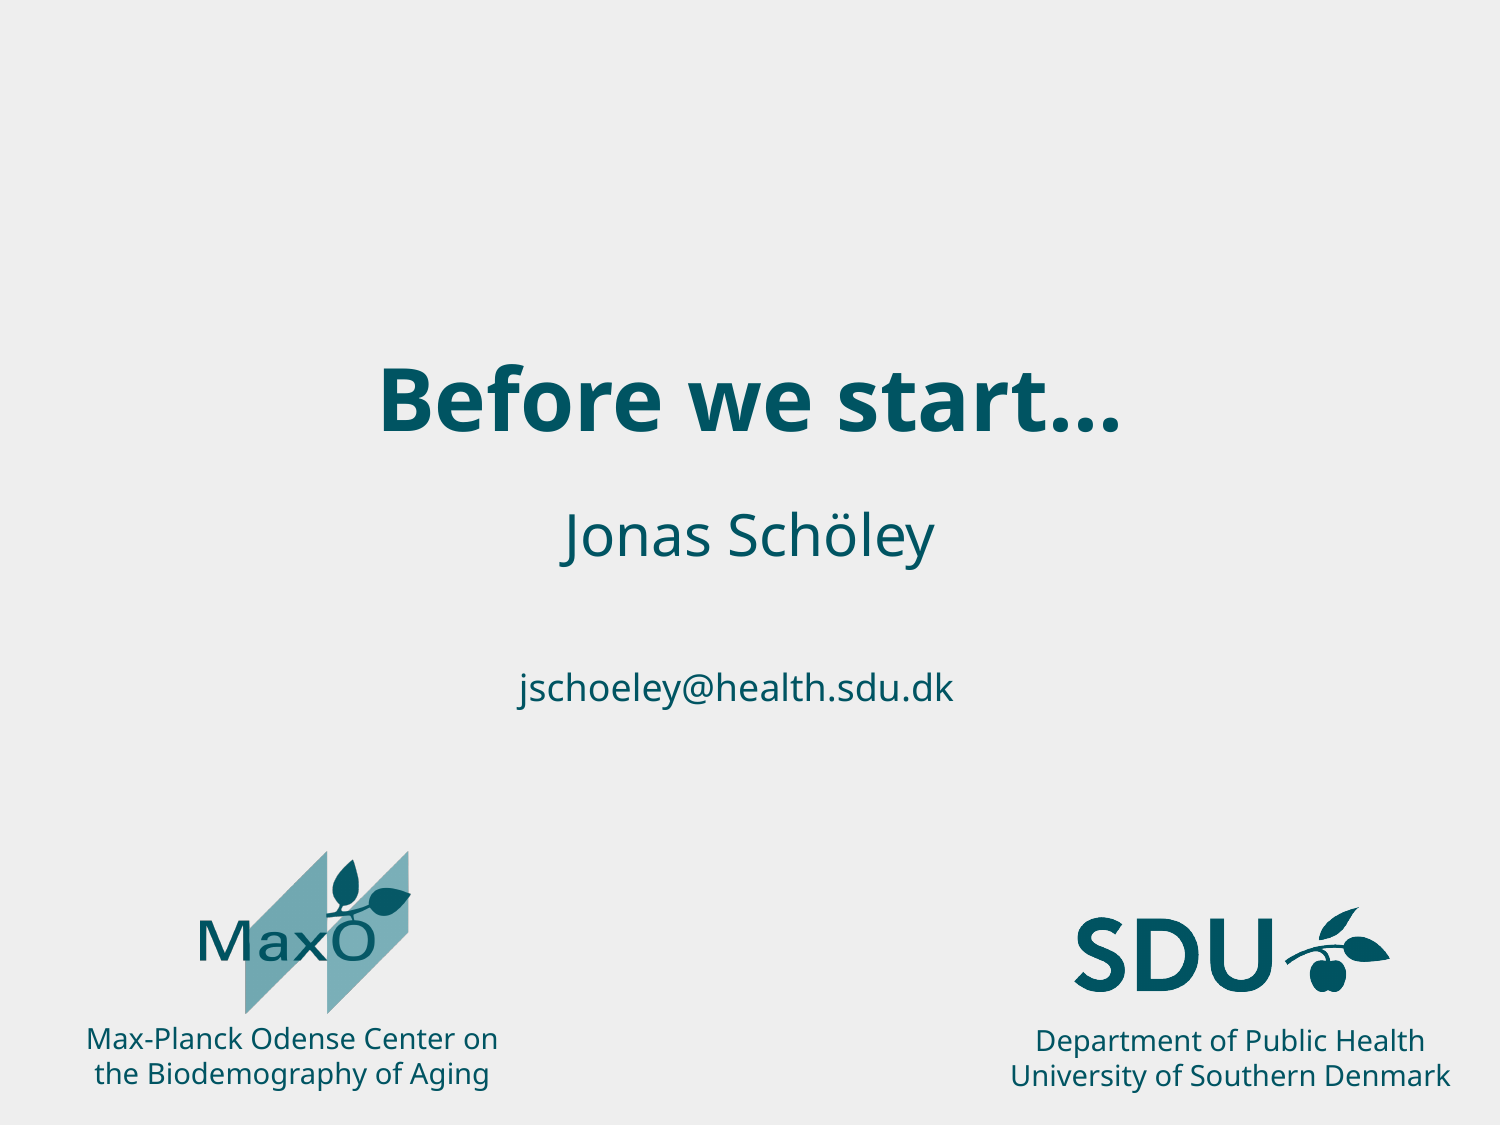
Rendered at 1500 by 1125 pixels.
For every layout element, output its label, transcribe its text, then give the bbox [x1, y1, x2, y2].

text_box Max-Planck Odense Center on the Biodemography of Aging [51, 1004, 534, 1090]
picture [200, 851, 411, 1014]
subtitle Jonas Schöley [51, 482, 1449, 656]
text_box Department of Public Health University of Southern Denmark [961, 1007, 1500, 1125]
picture [1074, 907, 1390, 992]
title Before we start... [51, 239, 1449, 472]
text_box jschoeley@health.sdu.dk [503, 631, 997, 742]
